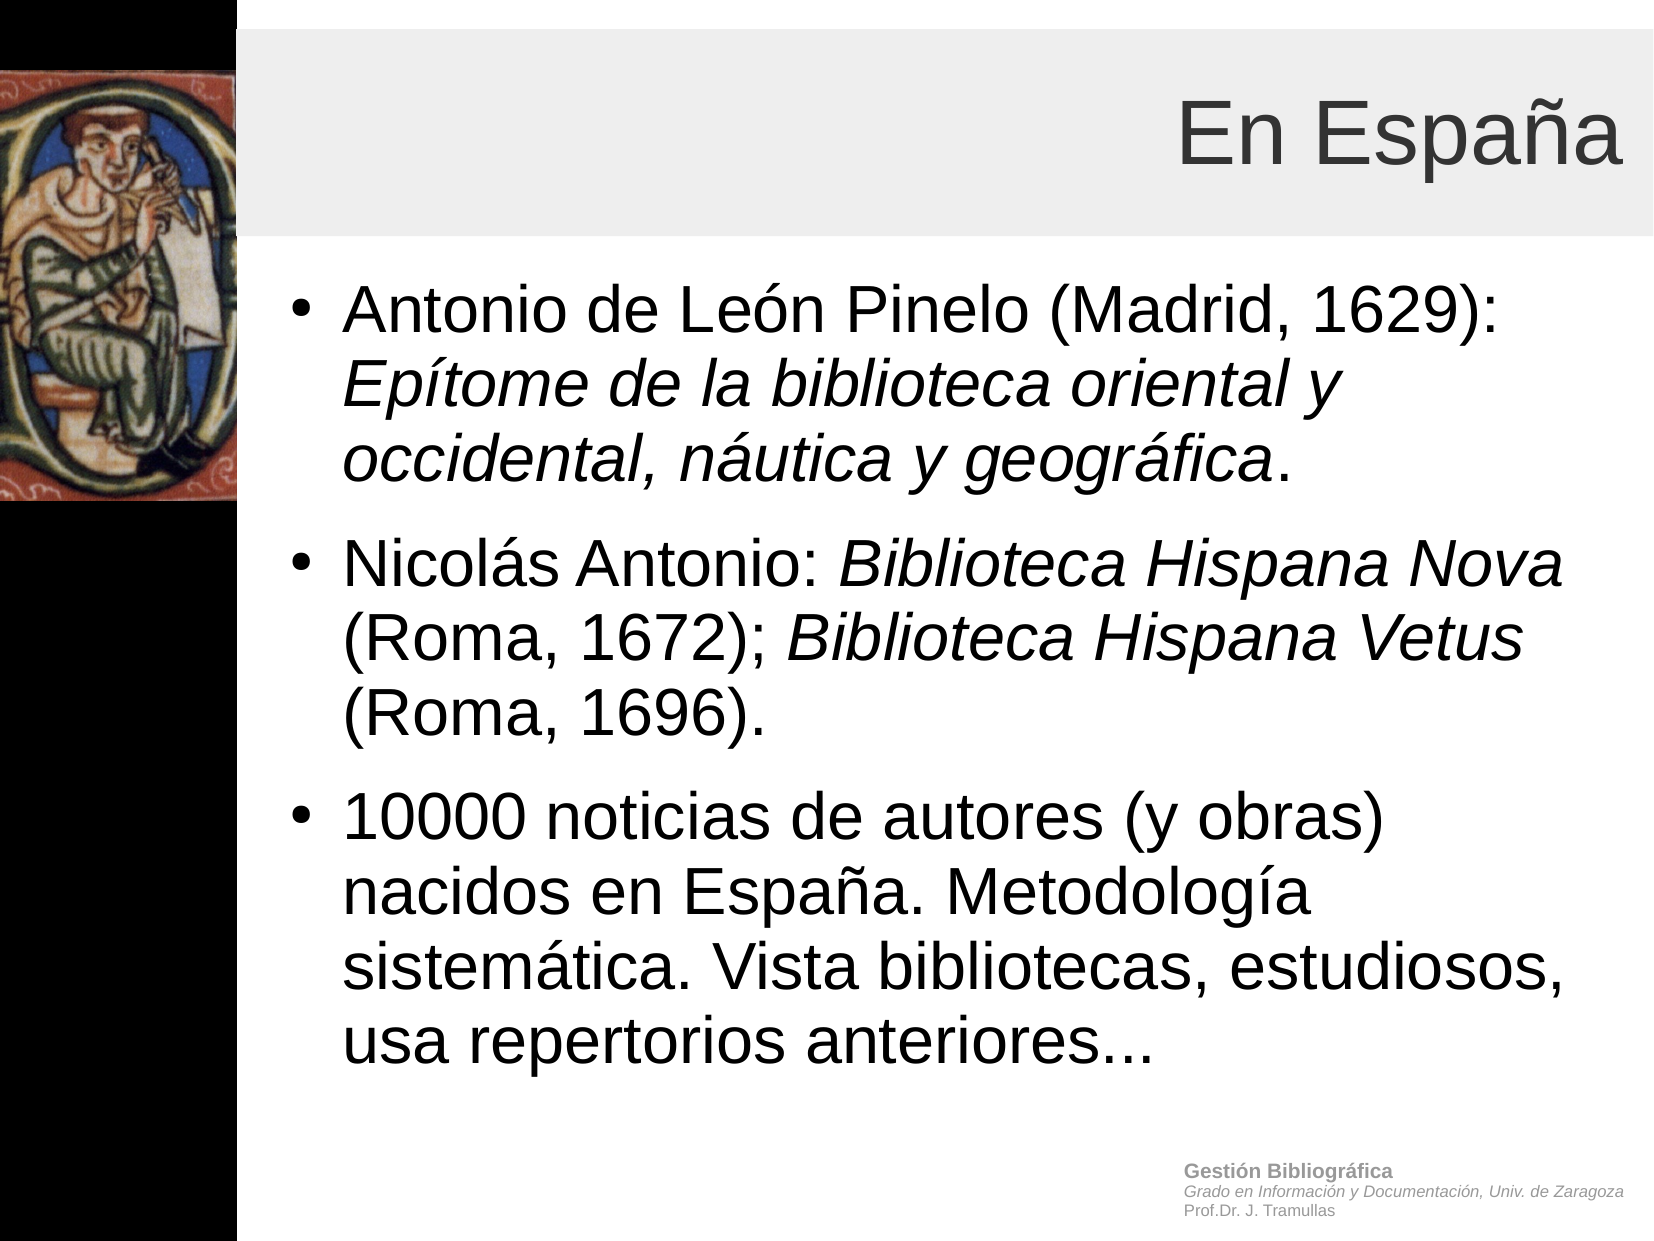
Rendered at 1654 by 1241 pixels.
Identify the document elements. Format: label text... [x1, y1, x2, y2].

picture [0, 70, 237, 501]
title En España [236, 29, 1654, 237]
list Antonio de León Pinelo (Madrid, 1629): Epítome de la biblioteca oriental y occidental, náutica y geográfica. Nicolás Antonio: Biblioteca Hispana Nova (Roma, 1672); Biblioteca Hispana Vetus (Roma, 1696). 10000 noticias de autores (y obras) nacidos en España. Metodología sistemática. Vista bibliotecas, estudiosos, usa repertorios anteriores... [271, 271, 1619, 1134]
